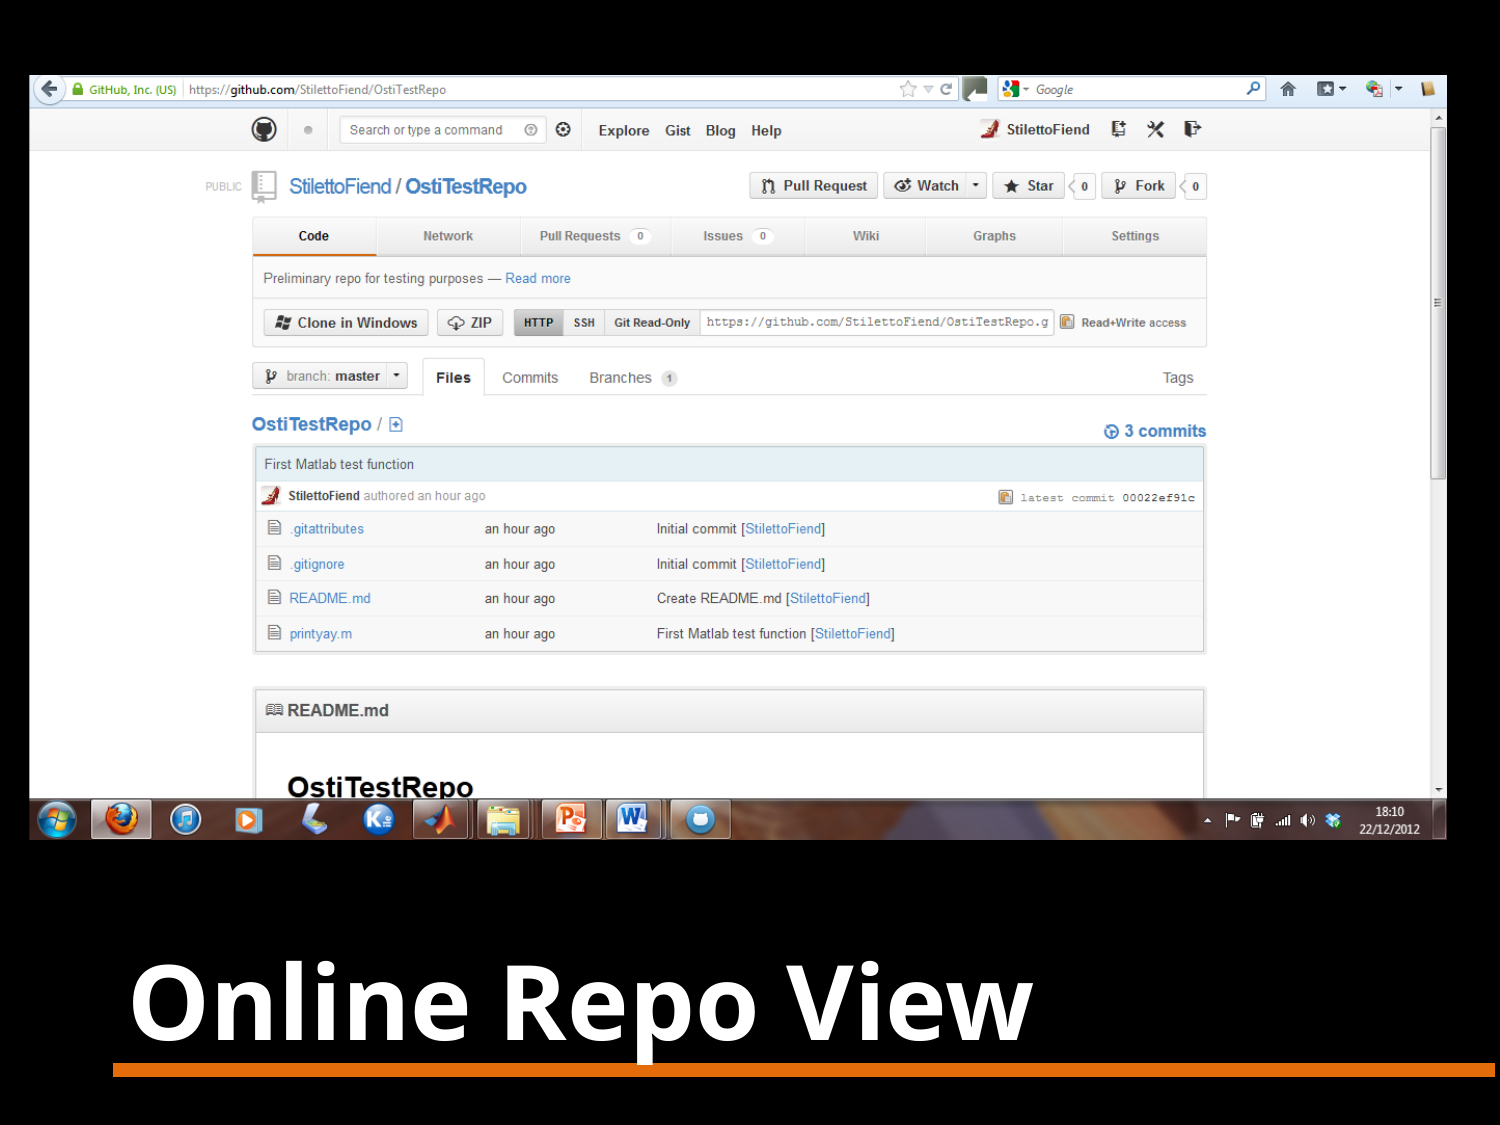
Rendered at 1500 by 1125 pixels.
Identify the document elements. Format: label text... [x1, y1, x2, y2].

picture [29, 75, 1447, 840]
text_box Online Repo View [112, 928, 1496, 1071]
